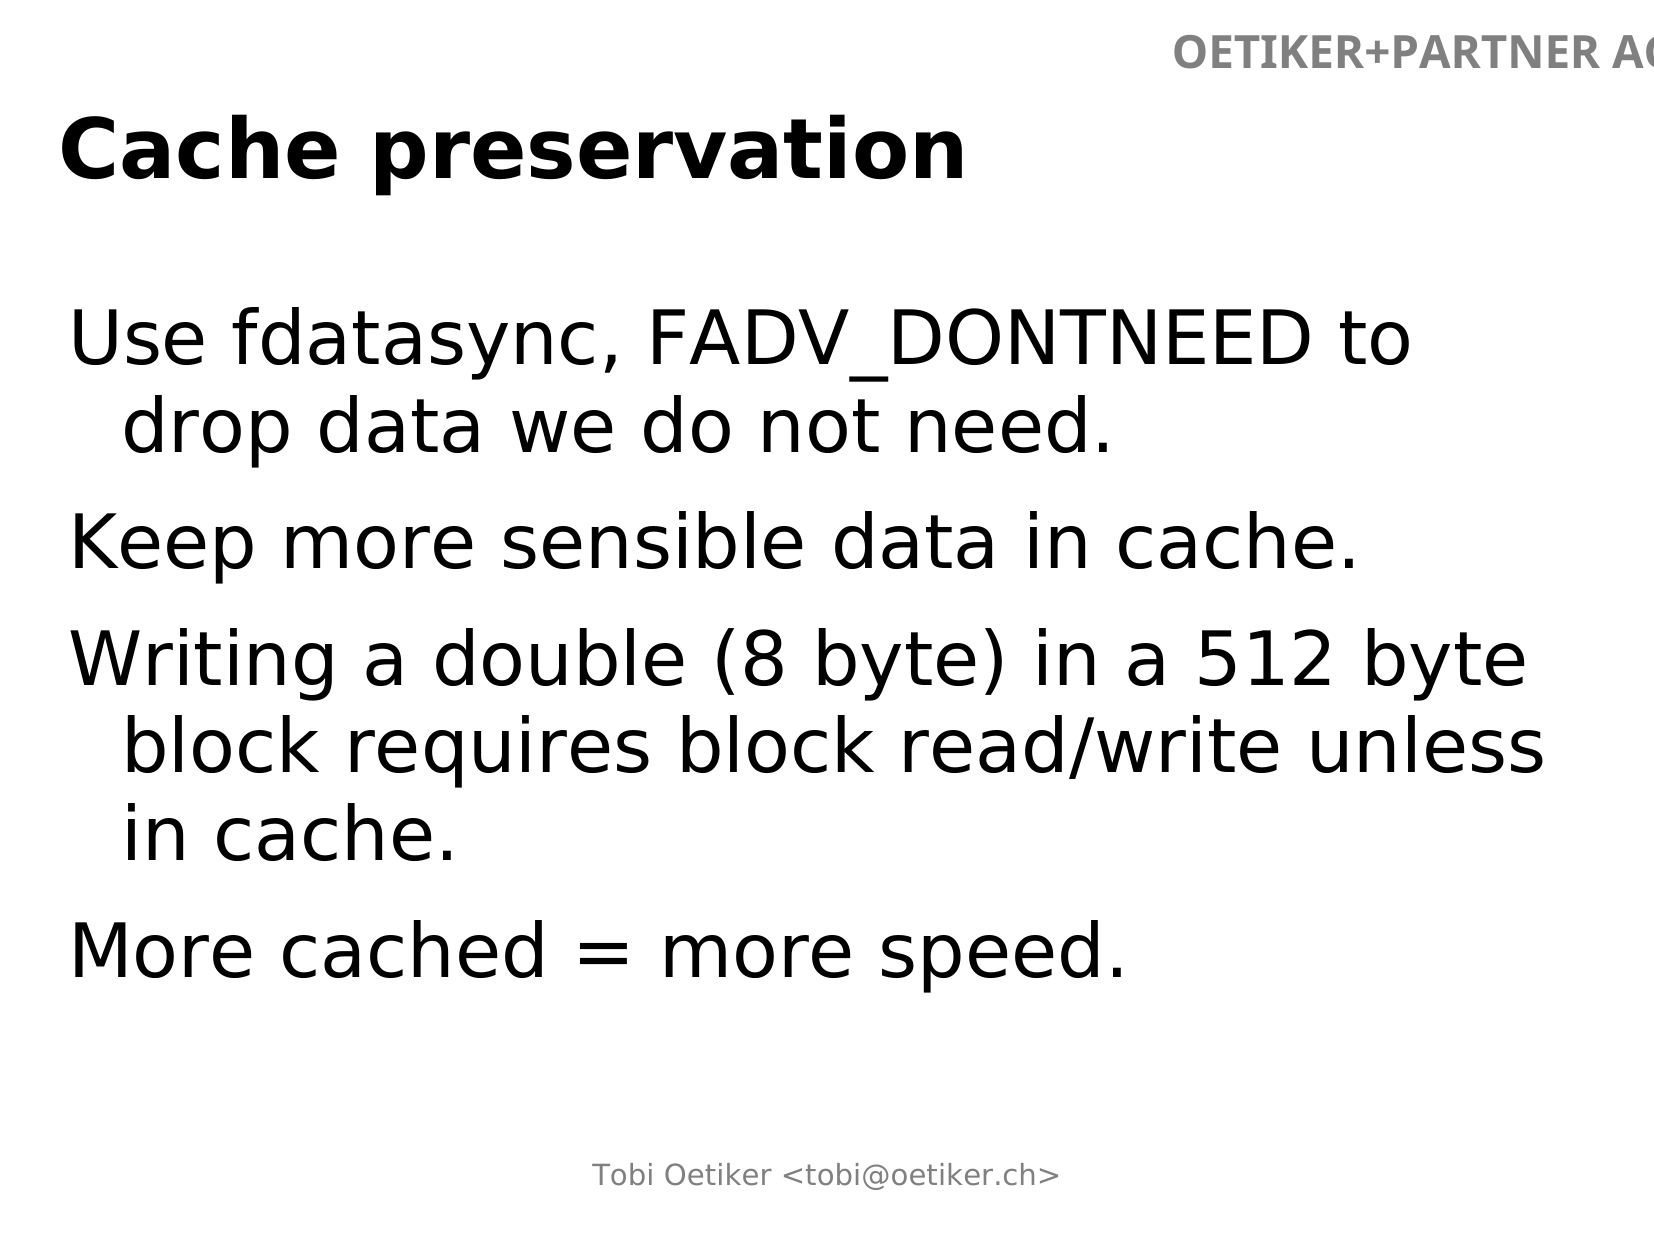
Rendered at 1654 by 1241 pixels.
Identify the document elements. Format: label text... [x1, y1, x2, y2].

title Cache preservation [59, 75, 1607, 225]
list Use fdatasync, FADV_DONTNEED to drop data we do not need. Keep more sensible data in cache. Writing a double (8 byte) in a 512 byte block requires block read/write unless in cache. More cached = more speed. [50, 295, 1571, 1099]
